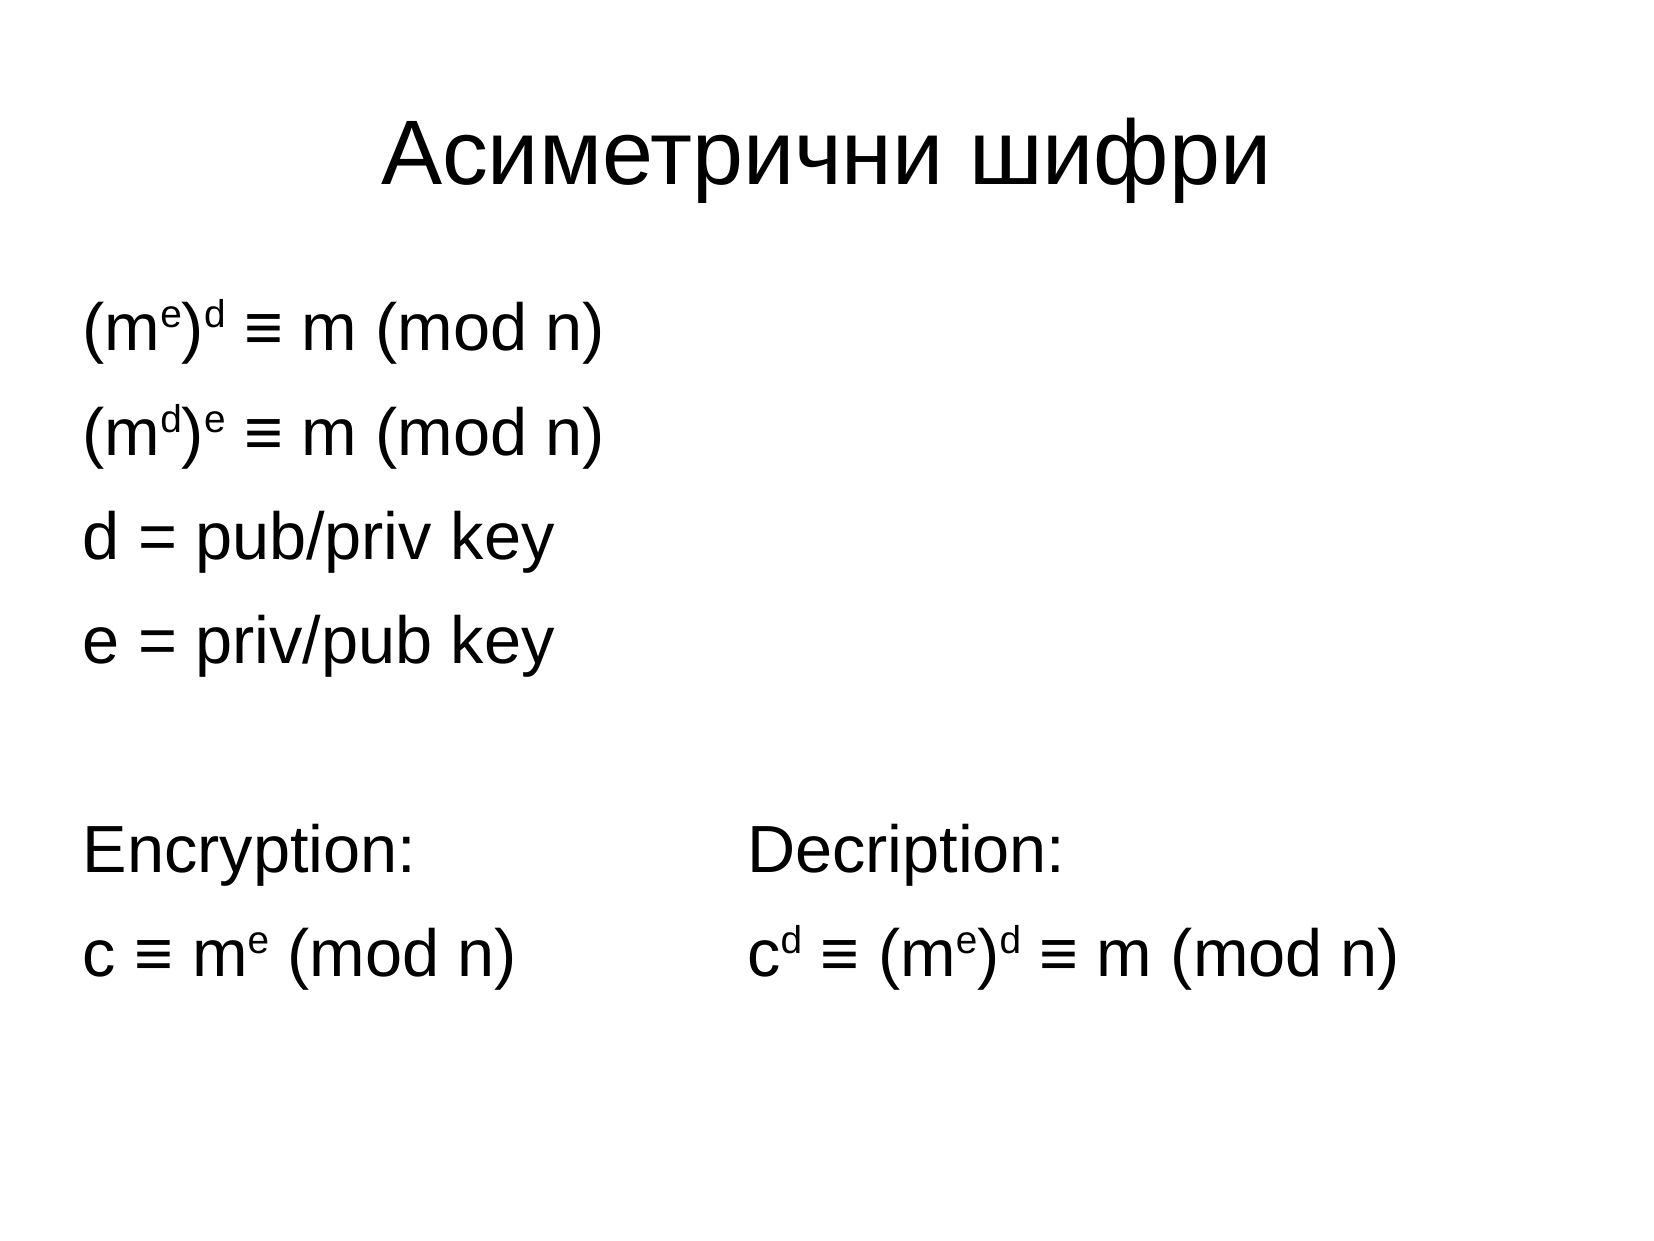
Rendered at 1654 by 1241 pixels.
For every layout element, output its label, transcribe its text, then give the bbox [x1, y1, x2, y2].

title Асиметрични шифри [82, 56, 1571, 250]
list (me)d ≡ m (mod n) (md)e ≡ m (mod n) d = pub/priv key e = priv/pub key Encryption: Decription: c ≡ me (mod n) cd ≡ (me)d ≡ m (mod n) [82, 290, 1571, 1109]
